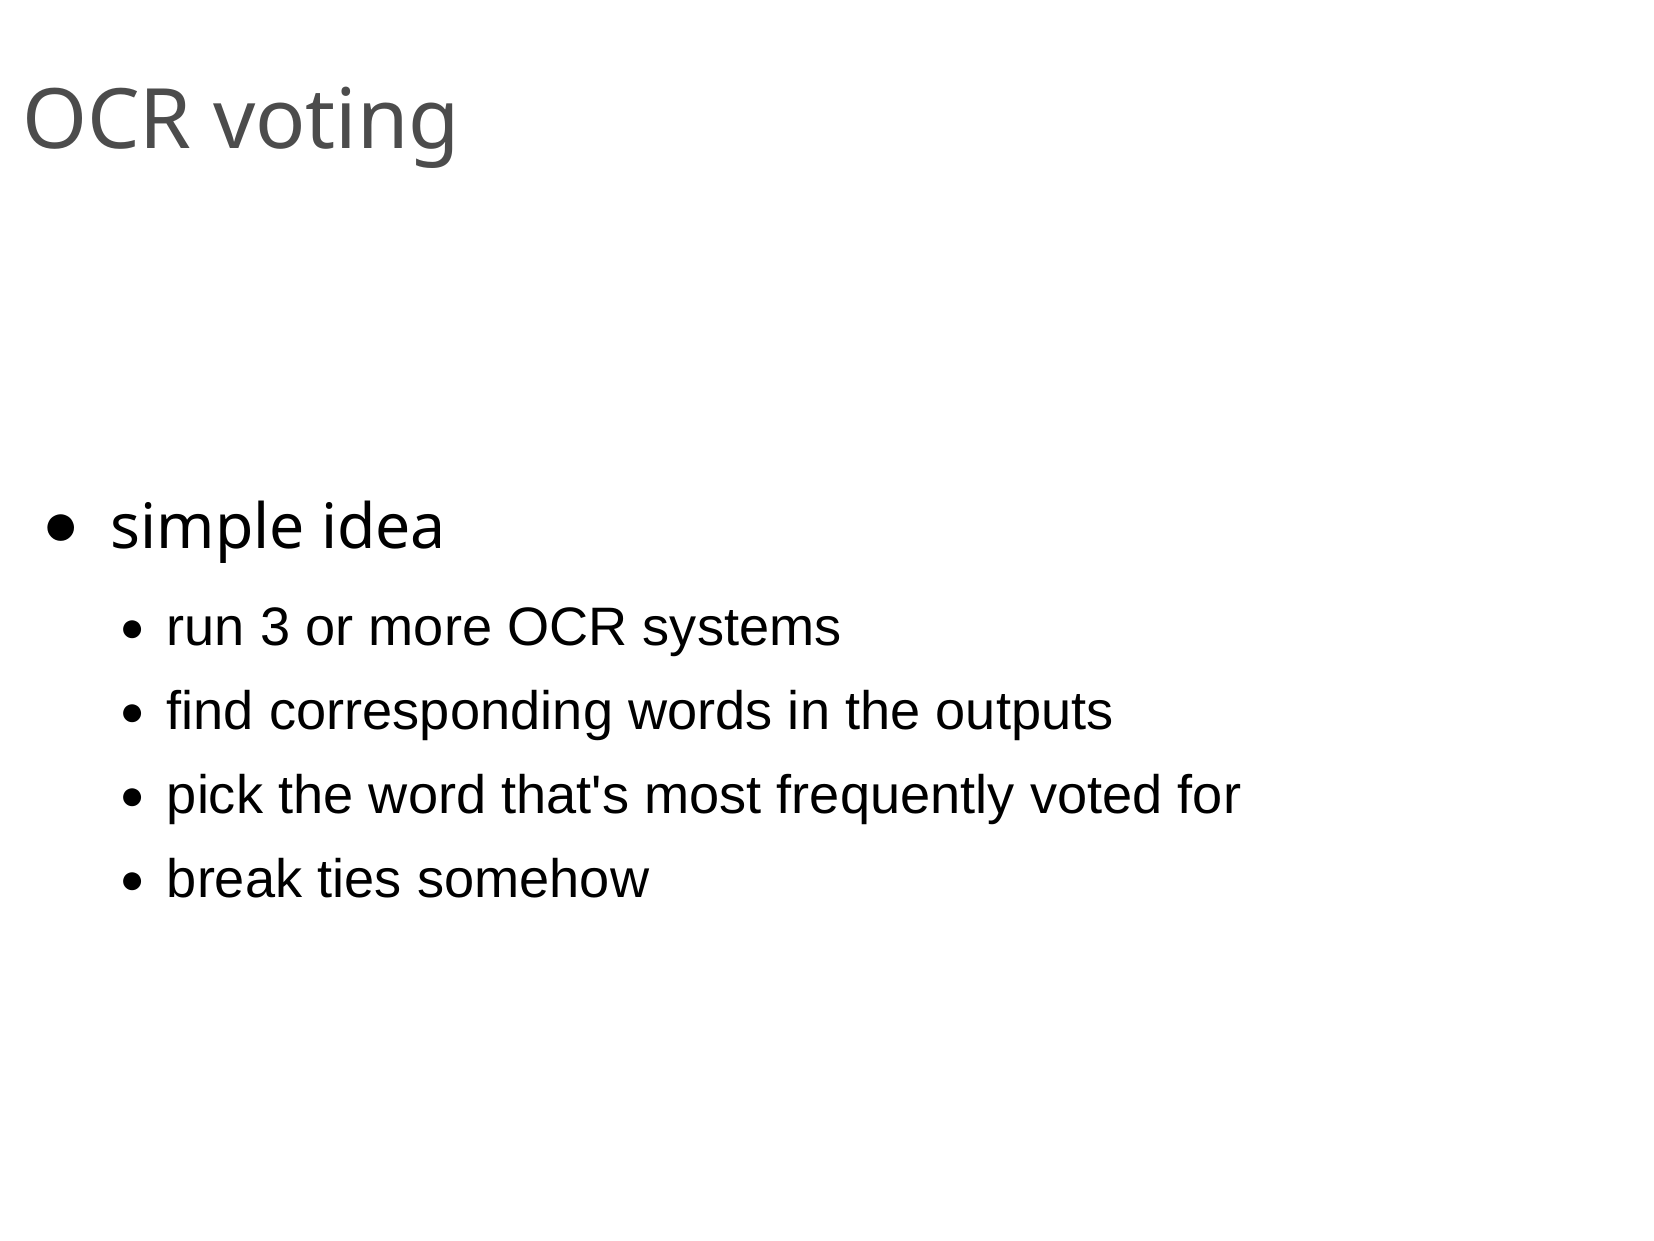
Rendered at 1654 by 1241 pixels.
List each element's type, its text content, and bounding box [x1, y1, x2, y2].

list simple idea run 3 or more OCR systems find corresponding words in the outputs pick the word that's most frequently voted for break ties somehow [25, 233, 1654, 1158]
title OCR voting [22, 26, 1654, 205]
